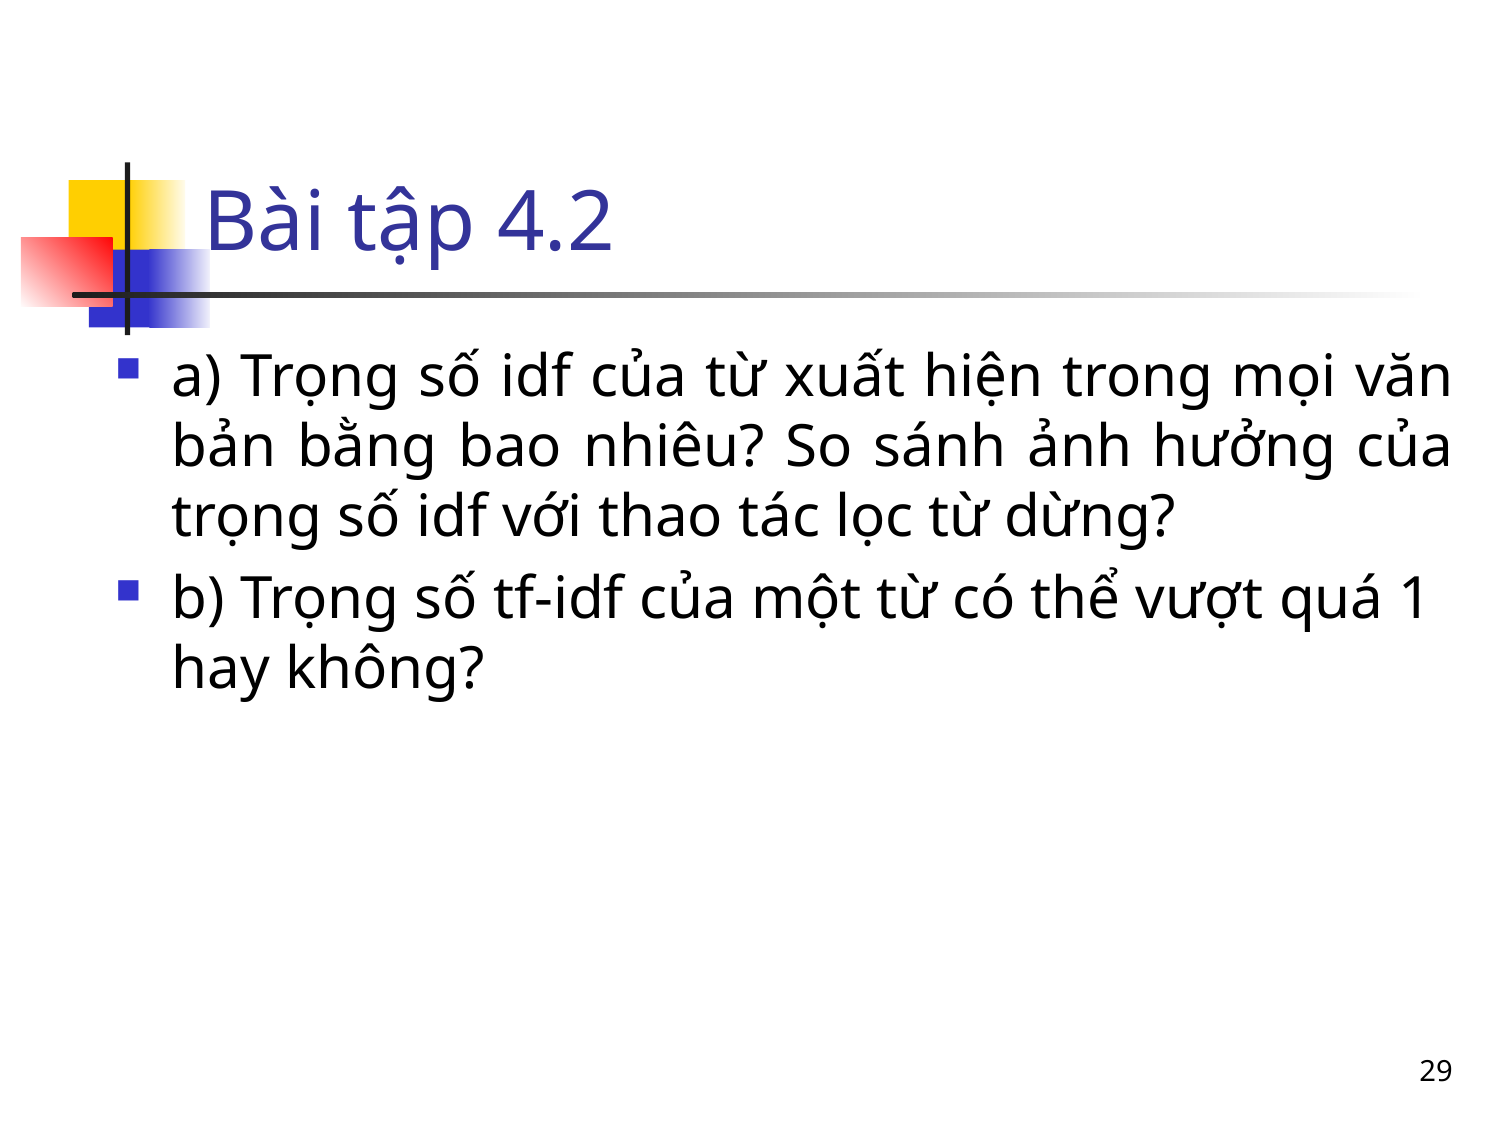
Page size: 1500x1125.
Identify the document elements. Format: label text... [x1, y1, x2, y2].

title Bài tập 4.2 [188, 35, 1468, 275]
list a) Trọng số idf của từ xuất hiện trong mọi văn bản bằng bao nhiêu? So sánh ảnh hưởng của trọng số idf với thao tác lọc từ dừng? b) Trọng số tf-idf của một từ có thể vượt quá 1 hay không? [100, 331, 1469, 1006]
slide_number <number> [1155, 1024, 1468, 1100]
